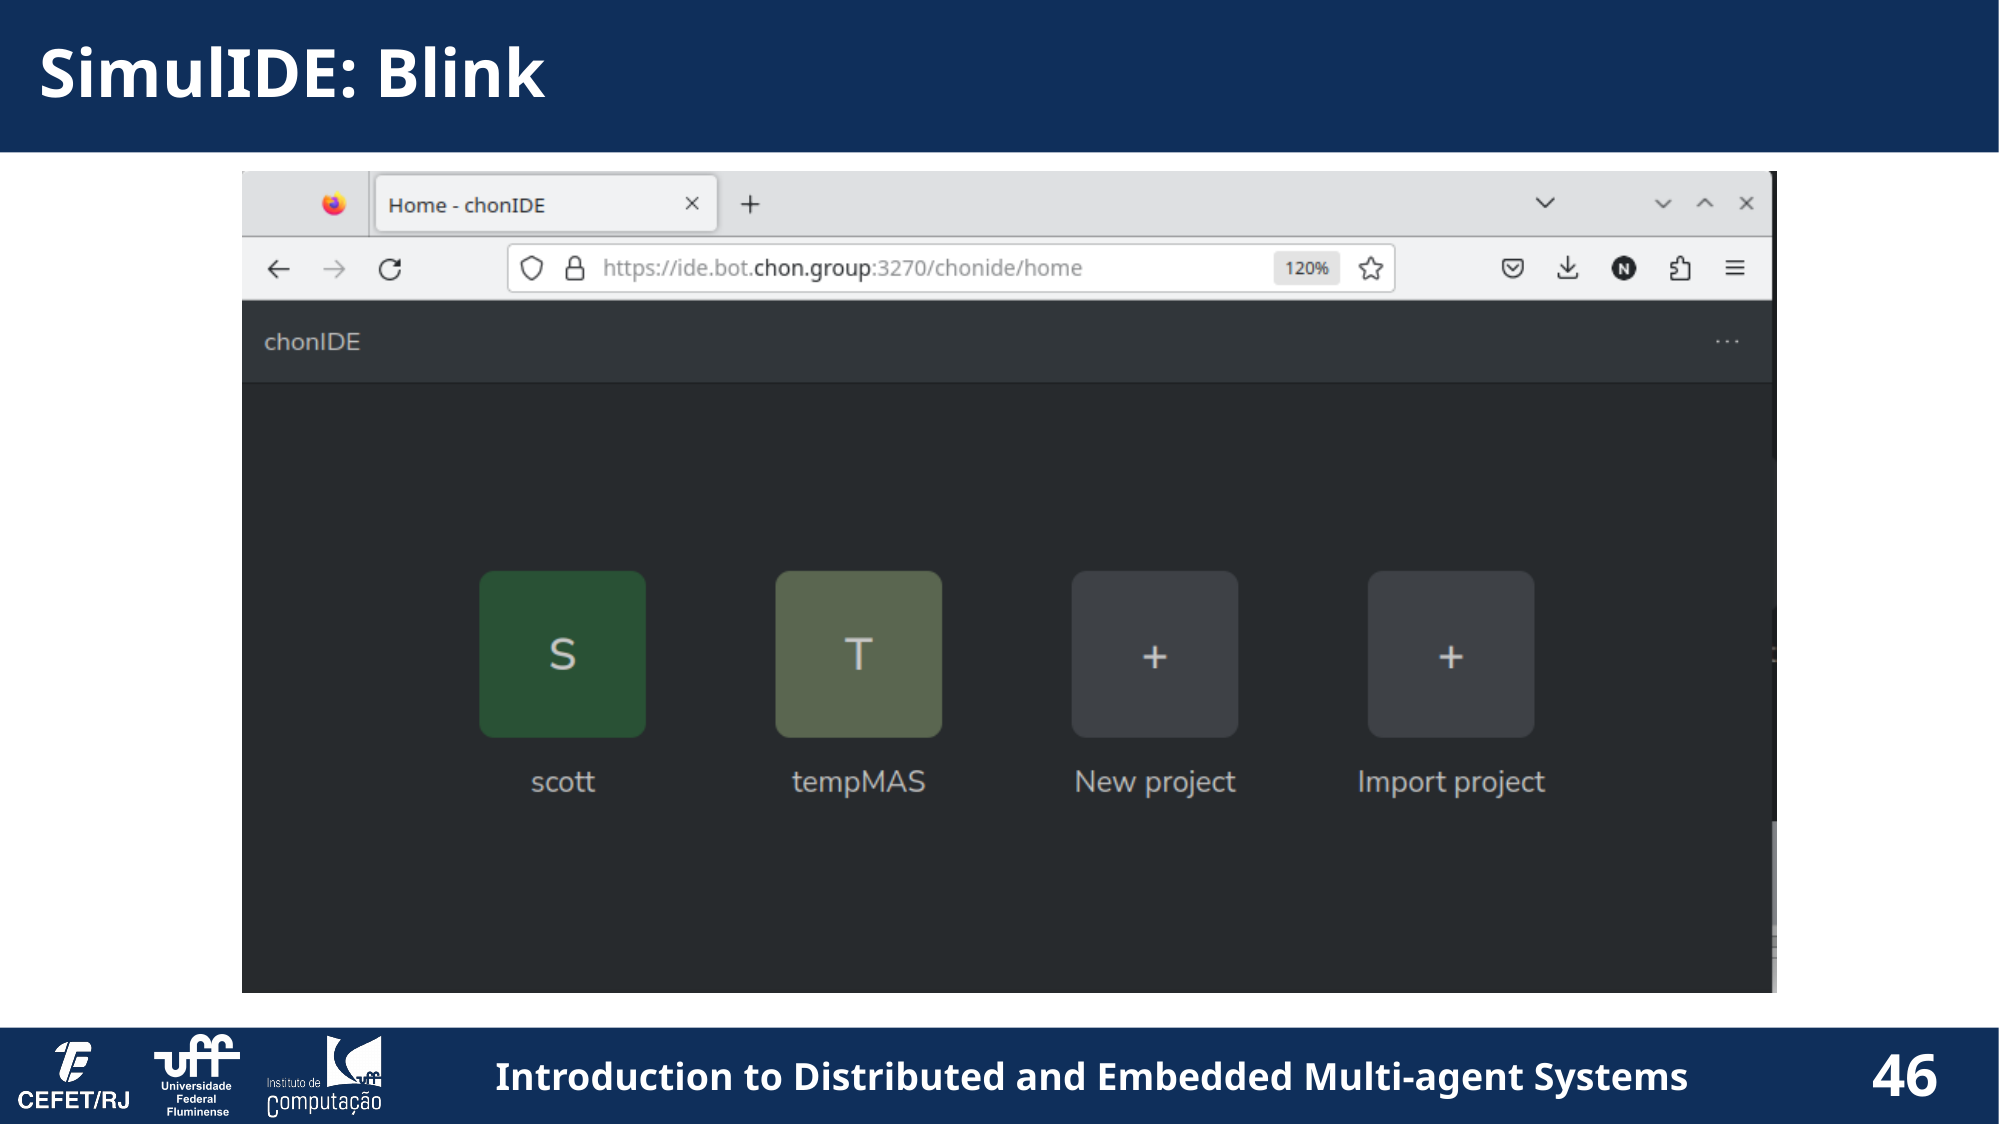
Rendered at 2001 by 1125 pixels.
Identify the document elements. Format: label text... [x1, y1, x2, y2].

text_box SimulIDE: Blink [25, 23, 1998, 116]
picture [153, 1033, 241, 1121]
picture [18, 1021, 129, 1125]
picture [265, 1033, 383, 1118]
picture [242, 171, 1777, 993]
